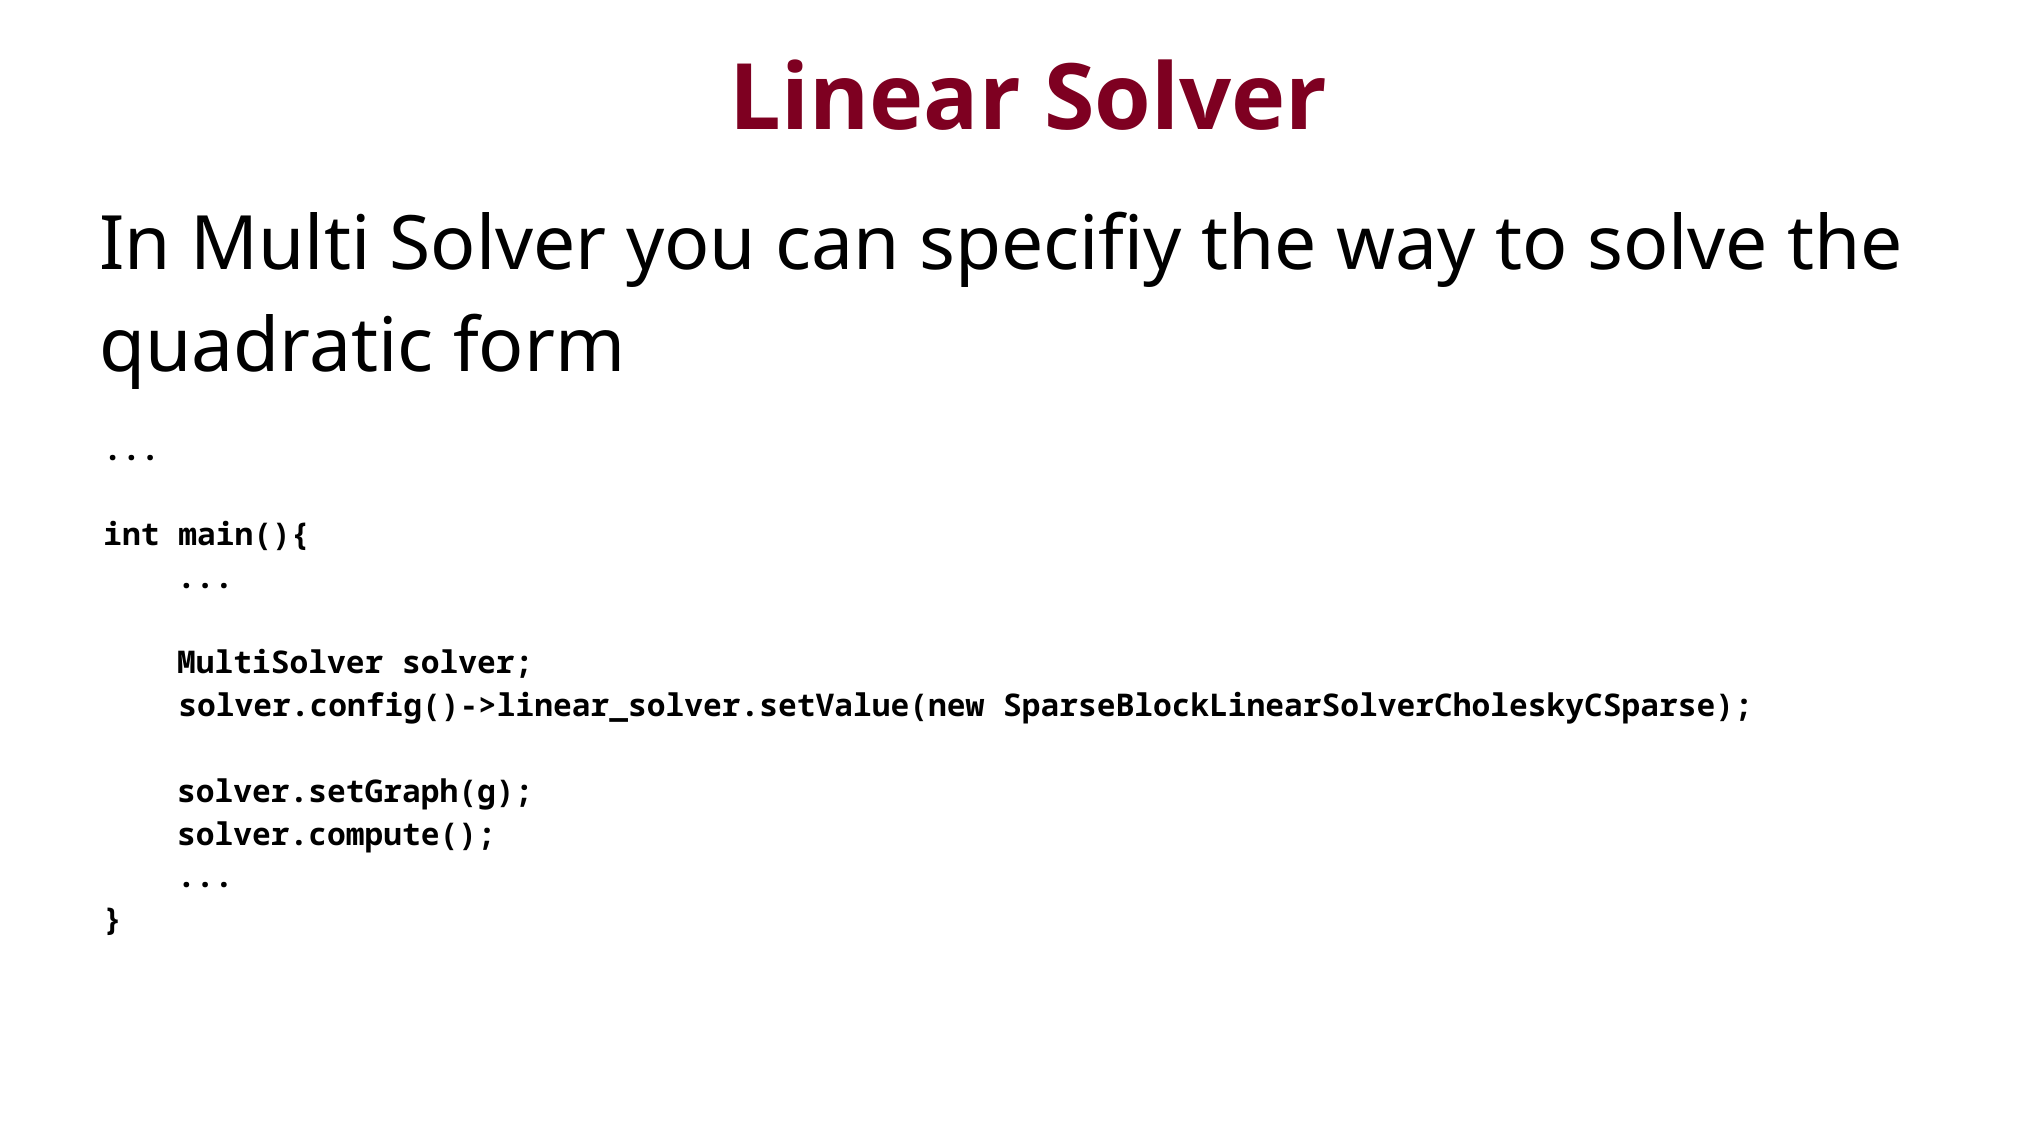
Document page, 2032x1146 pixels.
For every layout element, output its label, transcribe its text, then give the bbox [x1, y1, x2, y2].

text_box ... int main(){ ... MultiSolver solver; solver.config()->linear_solver.setValue(new SparseBlockLinearSolverCholeskyCSparse); solver.setGraph(g); solver.compute(); ... } [88, 419, 1967, 1081]
title Linear Solver [37, 10, 2020, 178]
list In Multi Solver you can specifiy the way to solve the quadratic form [59, 188, 1985, 1111]
